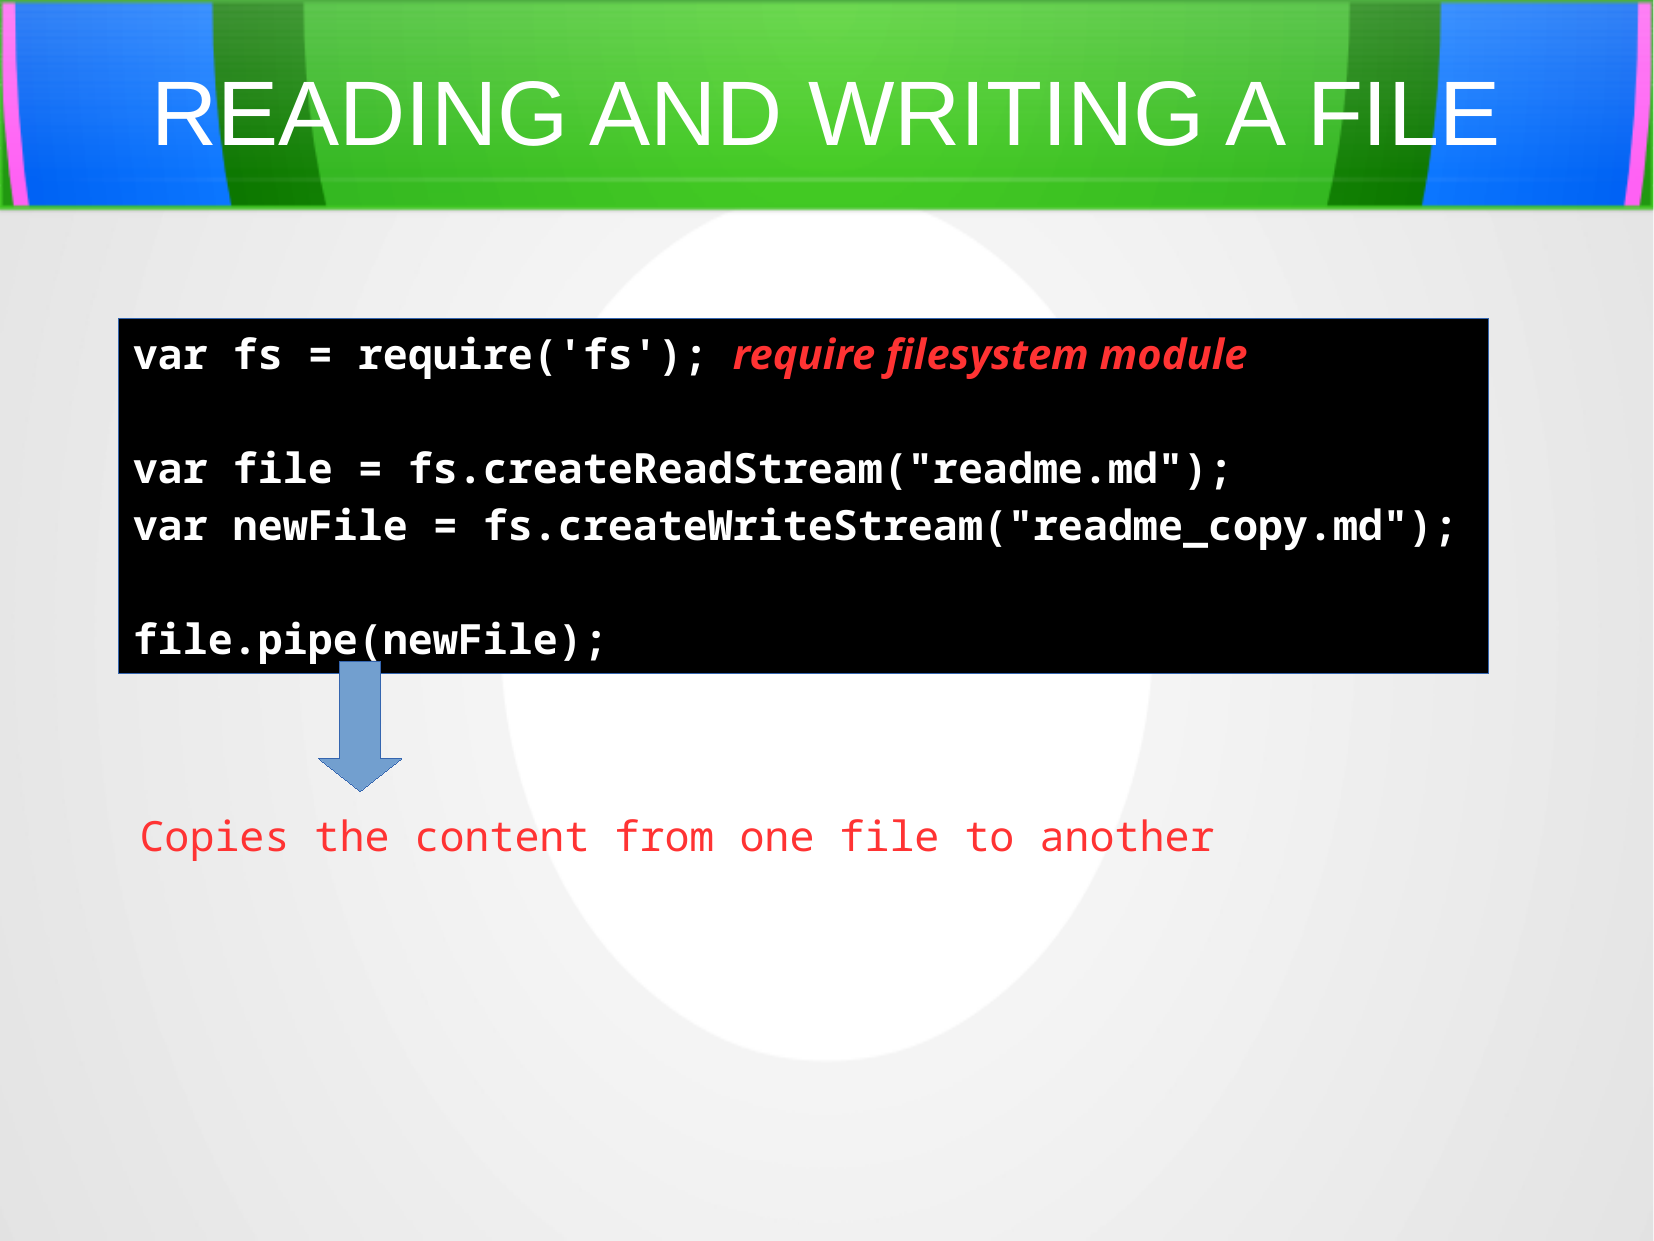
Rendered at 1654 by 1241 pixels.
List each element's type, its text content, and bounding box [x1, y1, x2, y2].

title READING AND WRITING A FILE [82, 49, 1571, 179]
text_box var fs = require('fs'); require filesystem module var file = fs.createReadStream("readme.md"); var newFile = fs.createWriteStream("readme_copy.md"); file.pipe(newFile); [118, 318, 1489, 674]
text_box [318, 661, 402, 792]
text_box Copies the content from one file to another [124, 798, 1241, 863]
picture [0, 0, 1654, 1241]
